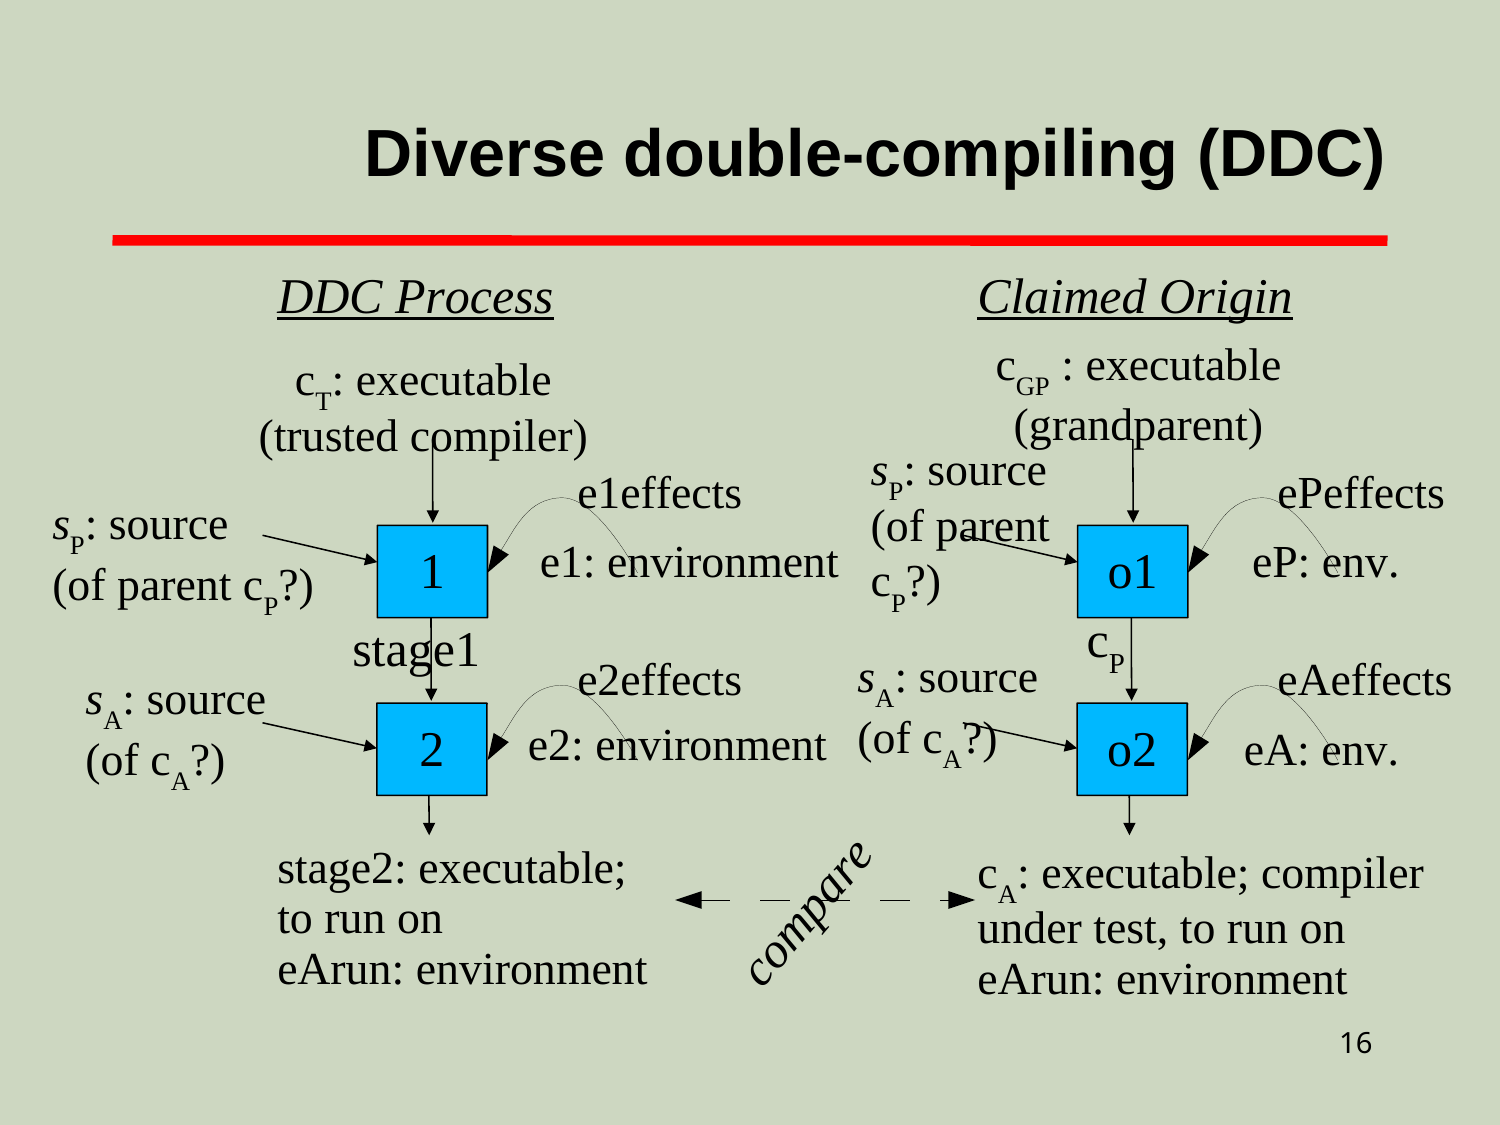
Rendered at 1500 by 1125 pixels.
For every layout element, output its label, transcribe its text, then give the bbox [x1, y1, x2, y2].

text_box stage1 [337, 615, 496, 686]
text_box sP: source (of parent cP?) [37, 486, 329, 624]
text_box sA: source (of cA?) [842, 639, 1054, 777]
text_box 1 [377, 525, 488, 615]
text_box ePeffects [1262, 460, 1460, 526]
text_box stage2: executable; to run on eArun: environment [262, 835, 663, 1002]
text_box o2 [1077, 703, 1188, 796]
text_box DDC Process [262, 262, 569, 333]
text_box eA: env. [1229, 717, 1415, 783]
text_box sA: source (of cA?) [70, 661, 282, 799]
text_box compare [714, 811, 900, 1013]
text_box e1effects [562, 460, 758, 526]
text_box cA: executable; compiler under test, to run on eArun: environment [962, 835, 1463, 1013]
text_box eP: env. [1237, 529, 1415, 596]
text_box cP [1071, 600, 1163, 682]
text_box Claimed Origin [962, 262, 1308, 333]
text_box o1 [1077, 525, 1188, 618]
text_box e2: environment [513, 712, 842, 778]
title Diverse double-compiling (DDC) [112, 117, 1388, 192]
text_box cGP : executable (grandparent) [980, 326, 1356, 459]
text_box sP: source (of parent cP?) [855, 432, 1066, 620]
text_box e2effects [562, 647, 758, 712]
text_box 2 [376, 703, 487, 796]
text_box eAeffects [1262, 647, 1468, 714]
text_box cT: executable (trusted compiler) [243, 342, 626, 493]
text_box e1: environment [525, 529, 854, 596]
